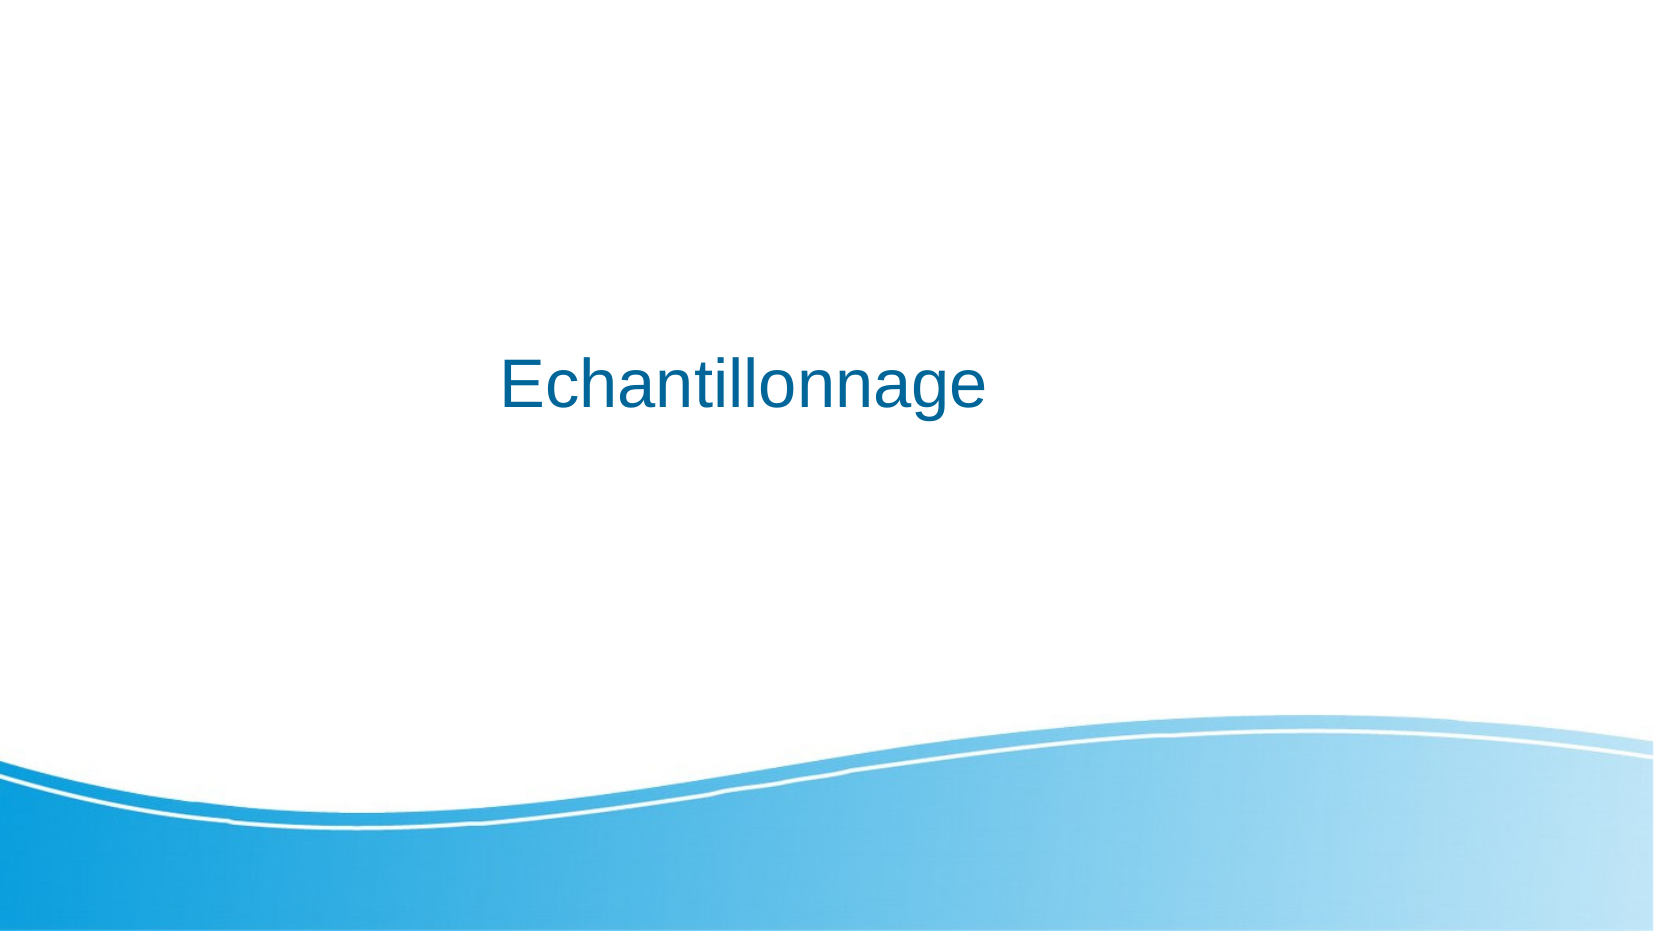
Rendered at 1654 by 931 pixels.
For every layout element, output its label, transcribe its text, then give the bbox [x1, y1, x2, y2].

title Echantillonnage [0, 305, 1489, 461]
picture [0, 714, 1654, 931]
